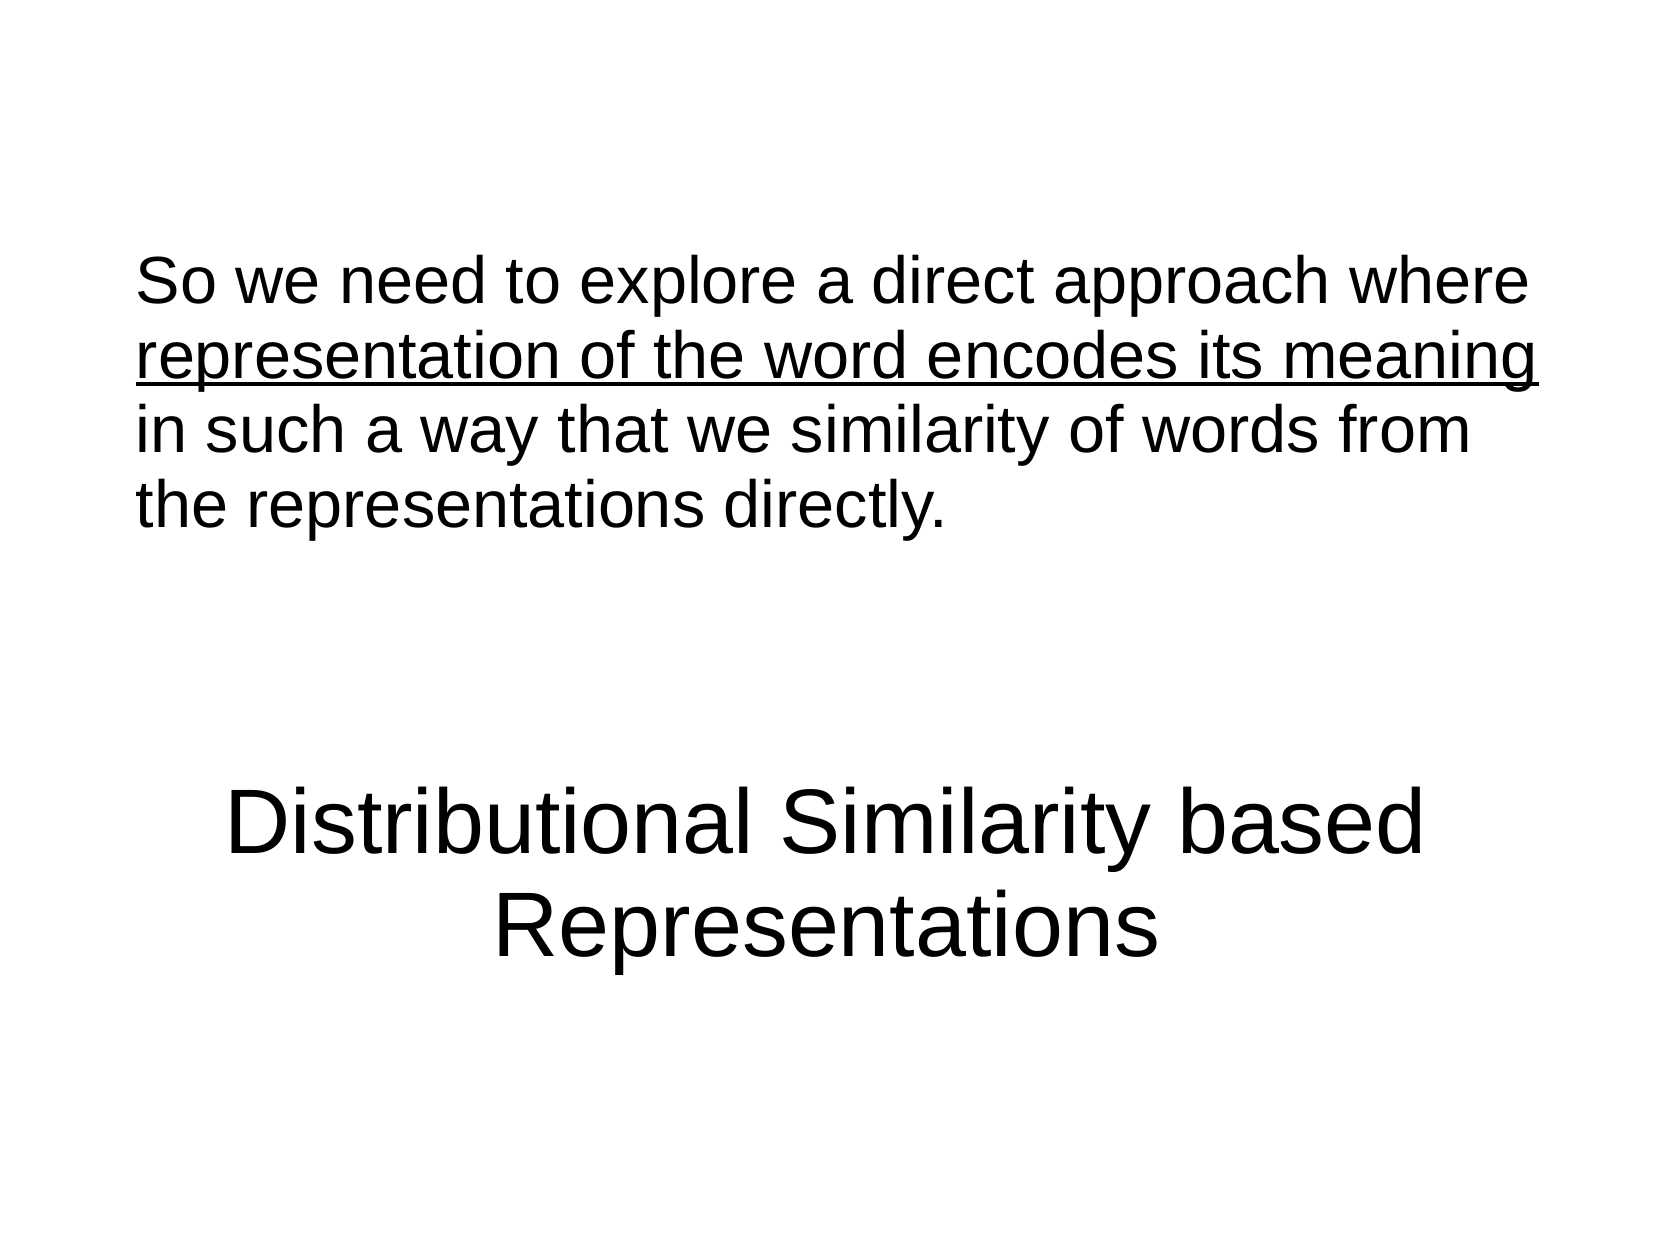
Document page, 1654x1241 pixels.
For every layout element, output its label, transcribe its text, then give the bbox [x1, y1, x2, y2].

list So we need to explore a direct approach where representation of the word encodes its meaning in such a way that we similarity of words from the representations directly. [64, 242, 1554, 591]
title Distributional Similarity based Representations [82, 769, 1571, 977]
